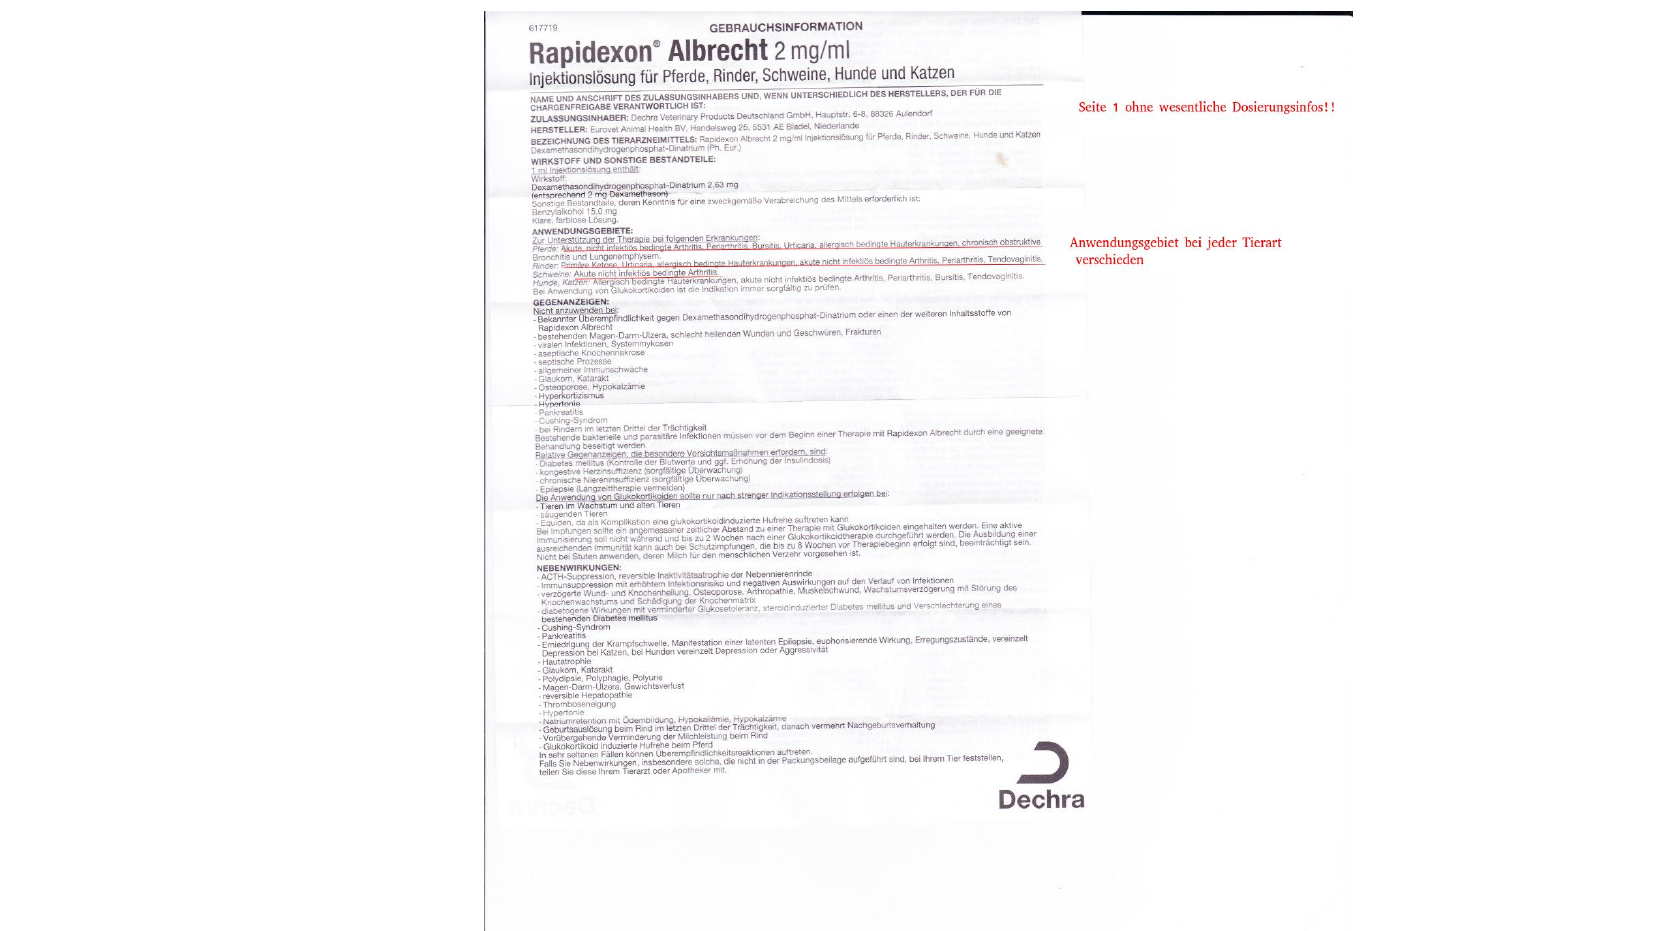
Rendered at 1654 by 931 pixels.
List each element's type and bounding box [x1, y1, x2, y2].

picture [484, 12, 1353, 931]
